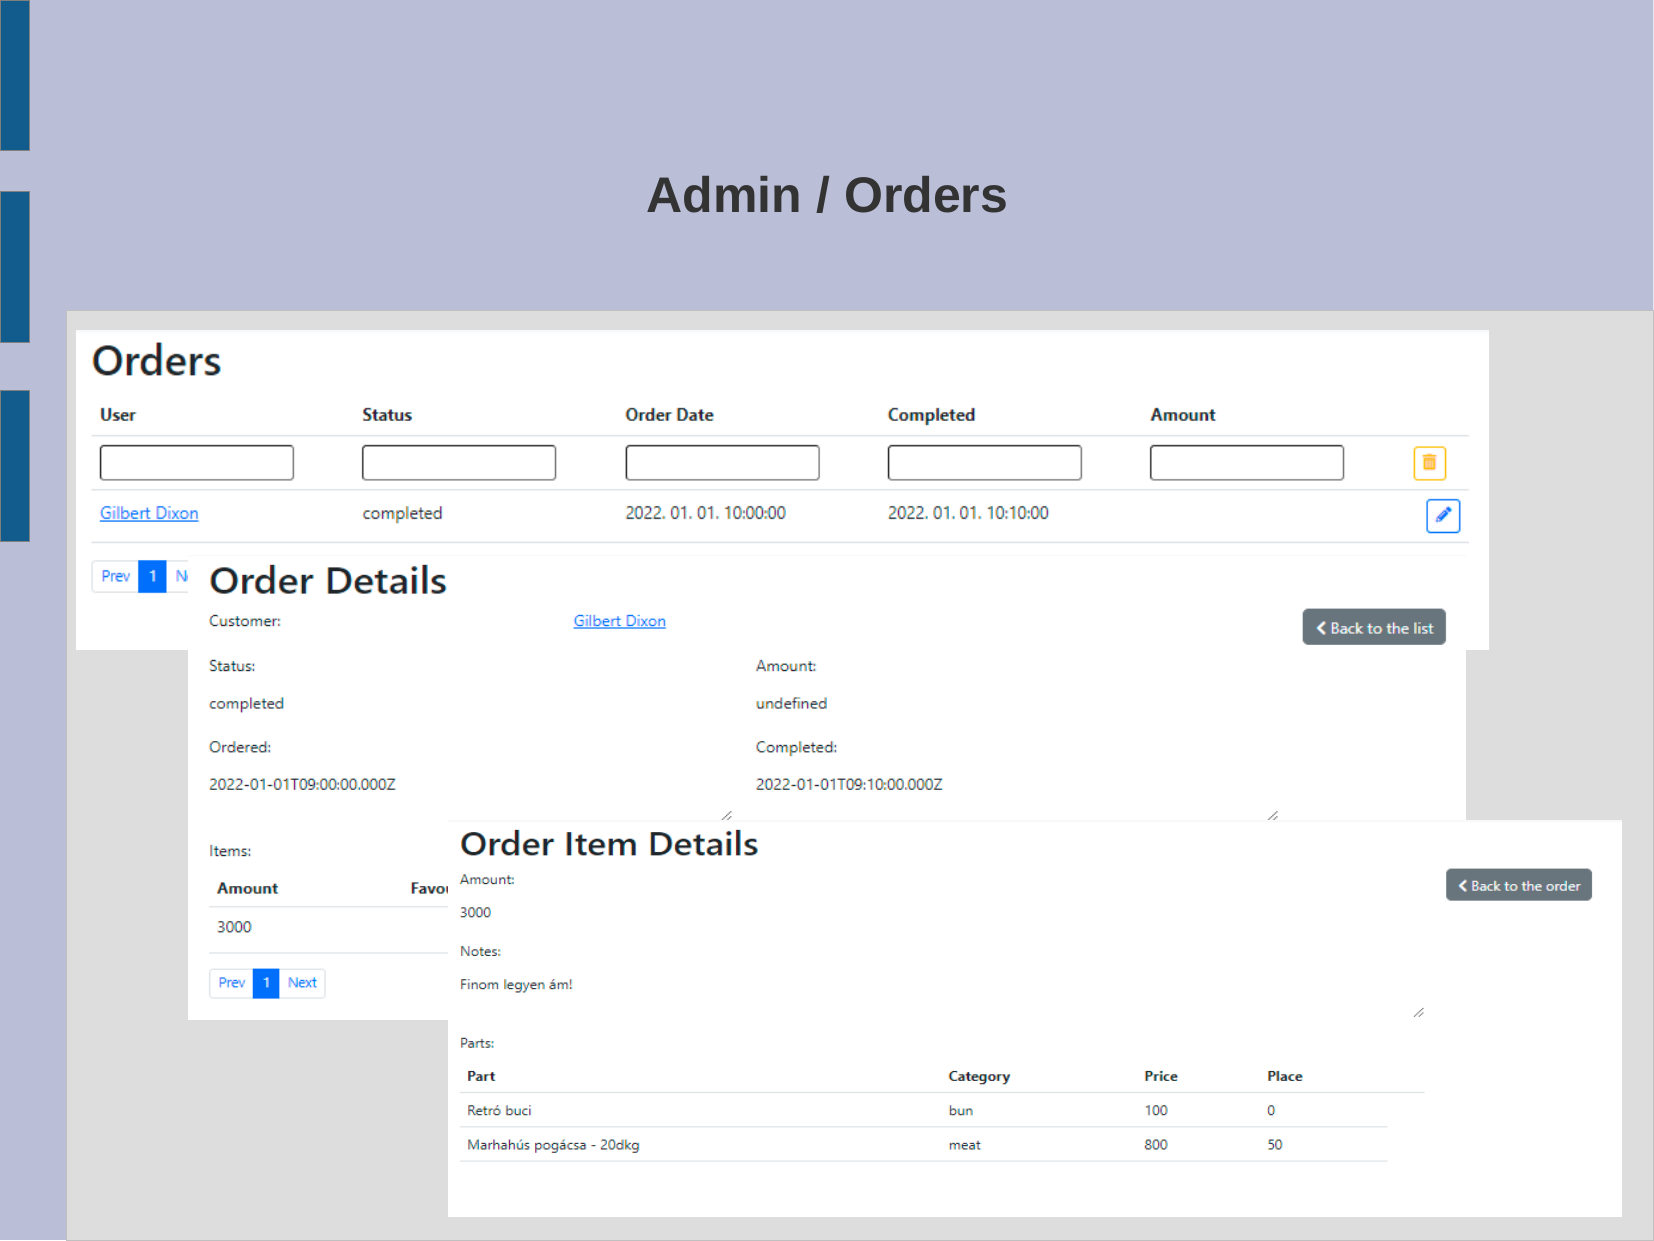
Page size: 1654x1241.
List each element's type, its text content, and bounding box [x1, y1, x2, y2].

title Admin / Orders [121, 91, 1534, 299]
picture [76, 330, 1622, 1217]
